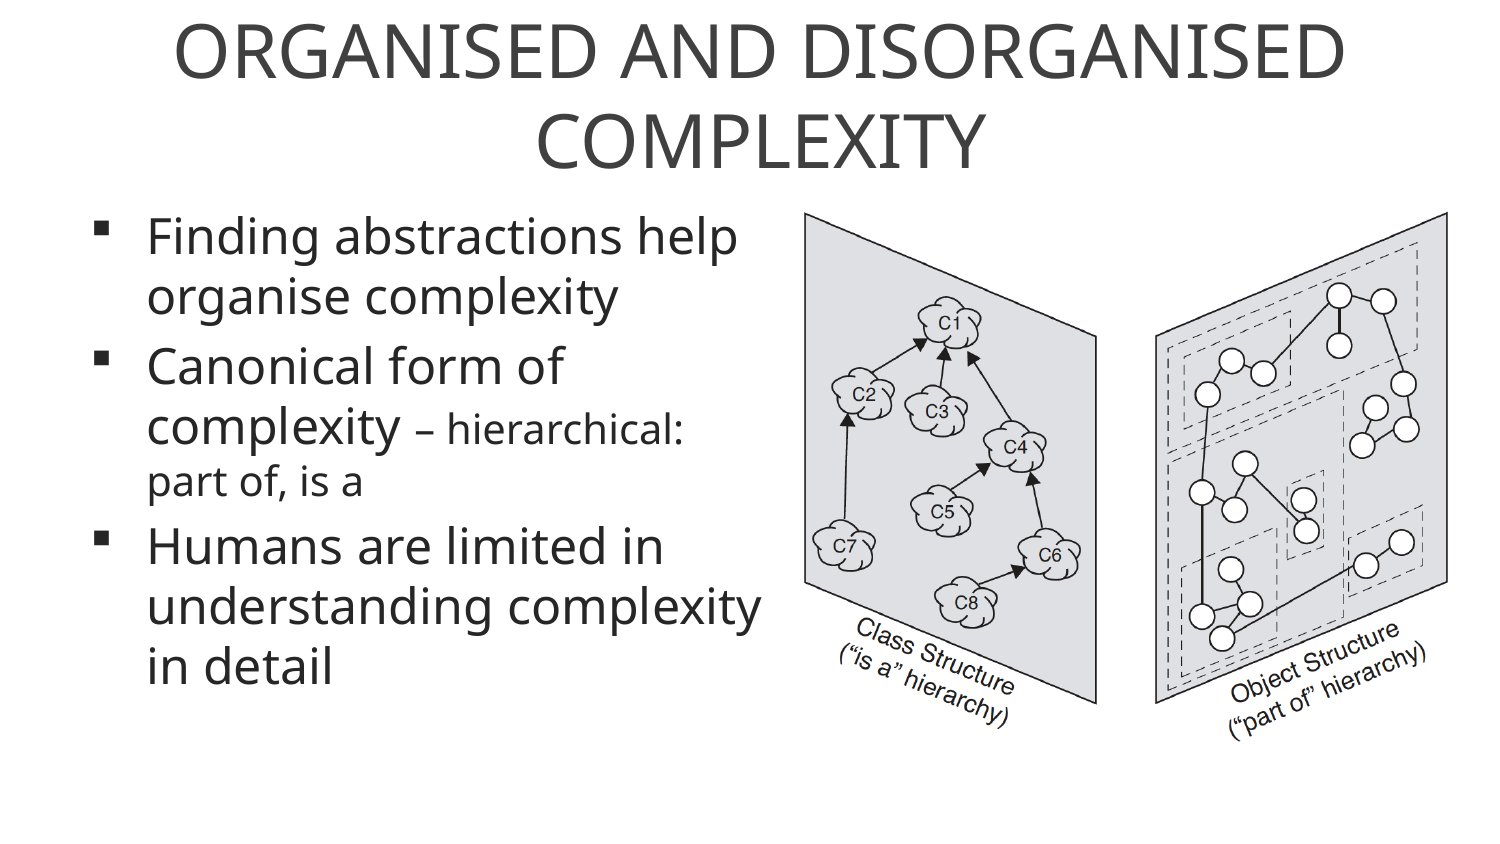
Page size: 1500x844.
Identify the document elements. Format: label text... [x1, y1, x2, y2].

picture [784, 196, 1468, 749]
title Organised and disorganised complexity [42, 23, 1480, 164]
list Finding abstractions help organise complexity Canonical form of complexity – hierarchical: part of, is a Humans are limited in understanding complexity in detail [75, 196, 784, 791]
